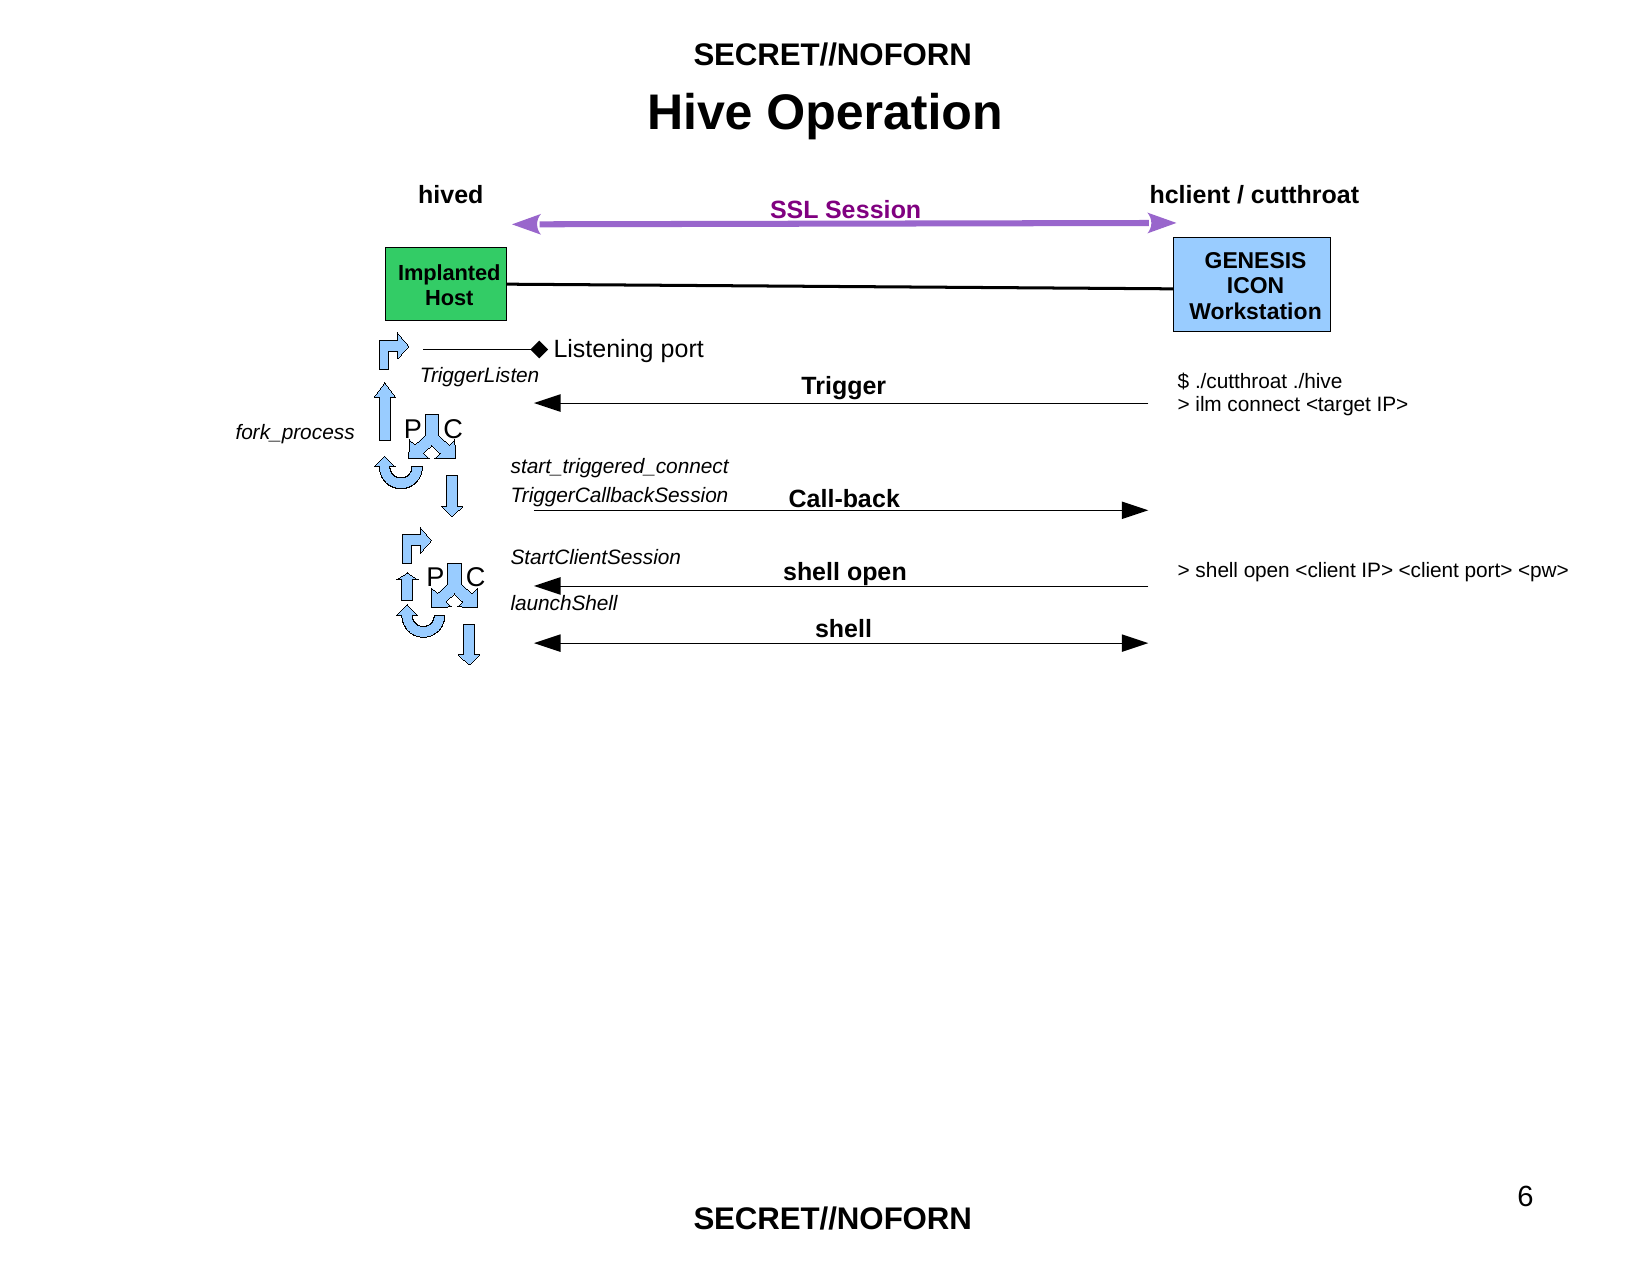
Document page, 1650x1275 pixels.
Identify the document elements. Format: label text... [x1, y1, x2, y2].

text_box [458, 624, 480, 665]
text_box Implanted Host [383, 253, 522, 324]
text_box [385, 247, 507, 253]
text_box C [451, 554, 503, 605]
text_box start_triggered_connect [495, 447, 756, 490]
text_box [396, 572, 419, 601]
text_box fork_process [220, 413, 377, 456]
text_box StartClientSession [495, 538, 706, 581]
text_box SSL Session [755, 188, 946, 236]
text_box Call-back [773, 477, 922, 525]
text_box [402, 527, 432, 564]
text_box [441, 475, 463, 517]
text_box Listening port [538, 327, 728, 375]
text_box hived [403, 173, 503, 221]
text_box > shell open <client IP> <client port> <pw> [1162, 550, 1604, 593]
text_box P [389, 406, 428, 456]
text_box TriggerListen [405, 356, 562, 399]
text_box C [428, 406, 481, 456]
text_box TriggerCallbackSession [495, 490, 755, 518]
text_box [374, 456, 423, 489]
text_box hclient / cutthroat [1134, 173, 1386, 221]
text_box Trigger [786, 364, 907, 412]
text_box $ ./cutthroat ./hive > ilm connect <target IP> [1162, 362, 1436, 430]
text_box [379, 332, 409, 370]
text_box [1173, 237, 1331, 332]
text_box SECRET//NOFORN [678, 1194, 1002, 1244]
text_box P [411, 554, 451, 605]
text_box shell [800, 607, 892, 655]
text_box SECRET//NOFORN [678, 29, 1002, 80]
text_box [374, 382, 396, 441]
text_box shell open [768, 550, 930, 598]
title Hive Operation [116, 81, 1534, 143]
text_box GENESIS ICON Workstation [1174, 240, 1345, 341]
text_box launchShell [495, 584, 639, 627]
text_box [396, 604, 445, 638]
